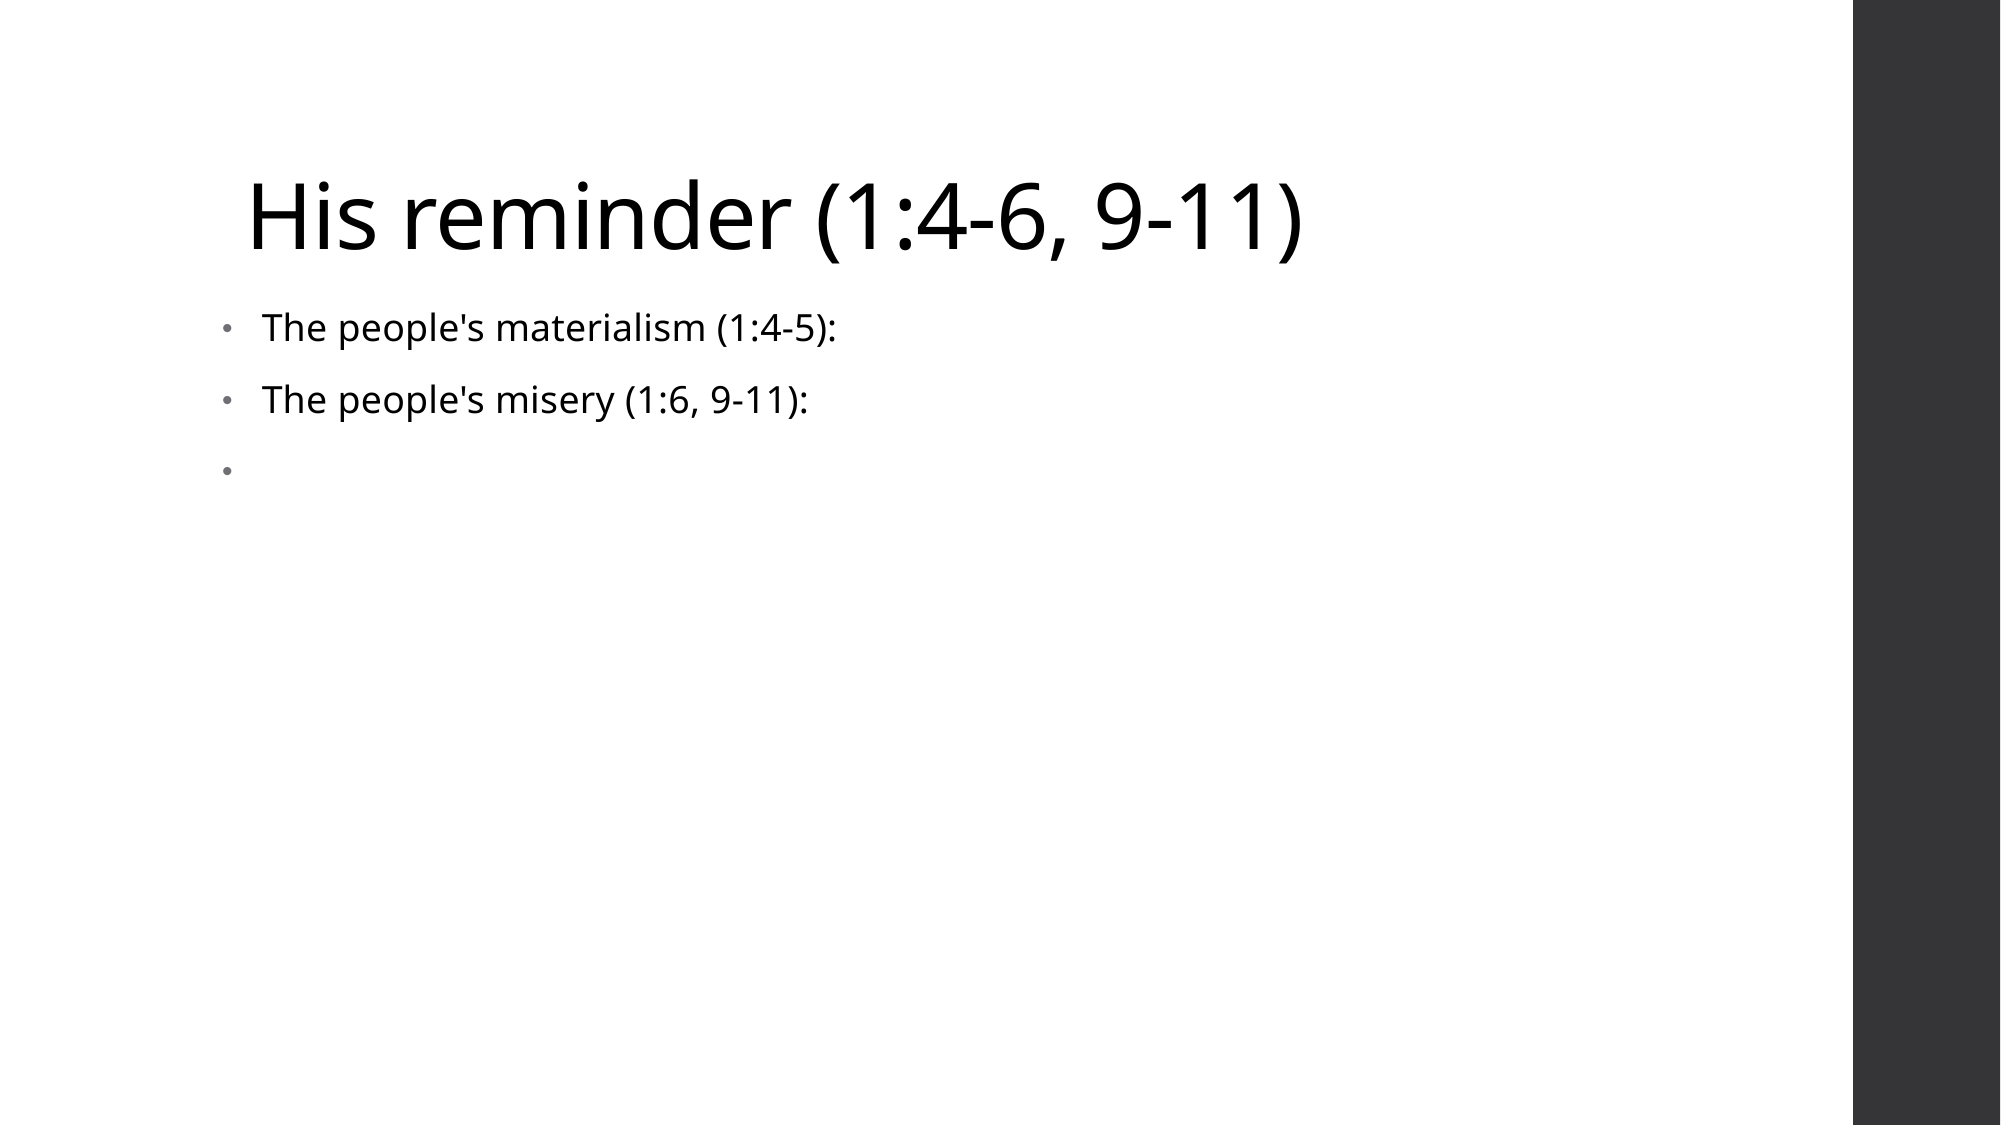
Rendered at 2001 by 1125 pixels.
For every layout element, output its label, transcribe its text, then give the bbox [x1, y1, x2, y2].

list The people's materialism (1:4-5): The people's misery (1:6, 9-11): [206, 299, 1617, 1014]
title His reminder (1:4-6, 9-11) [206, 60, 1797, 278]
